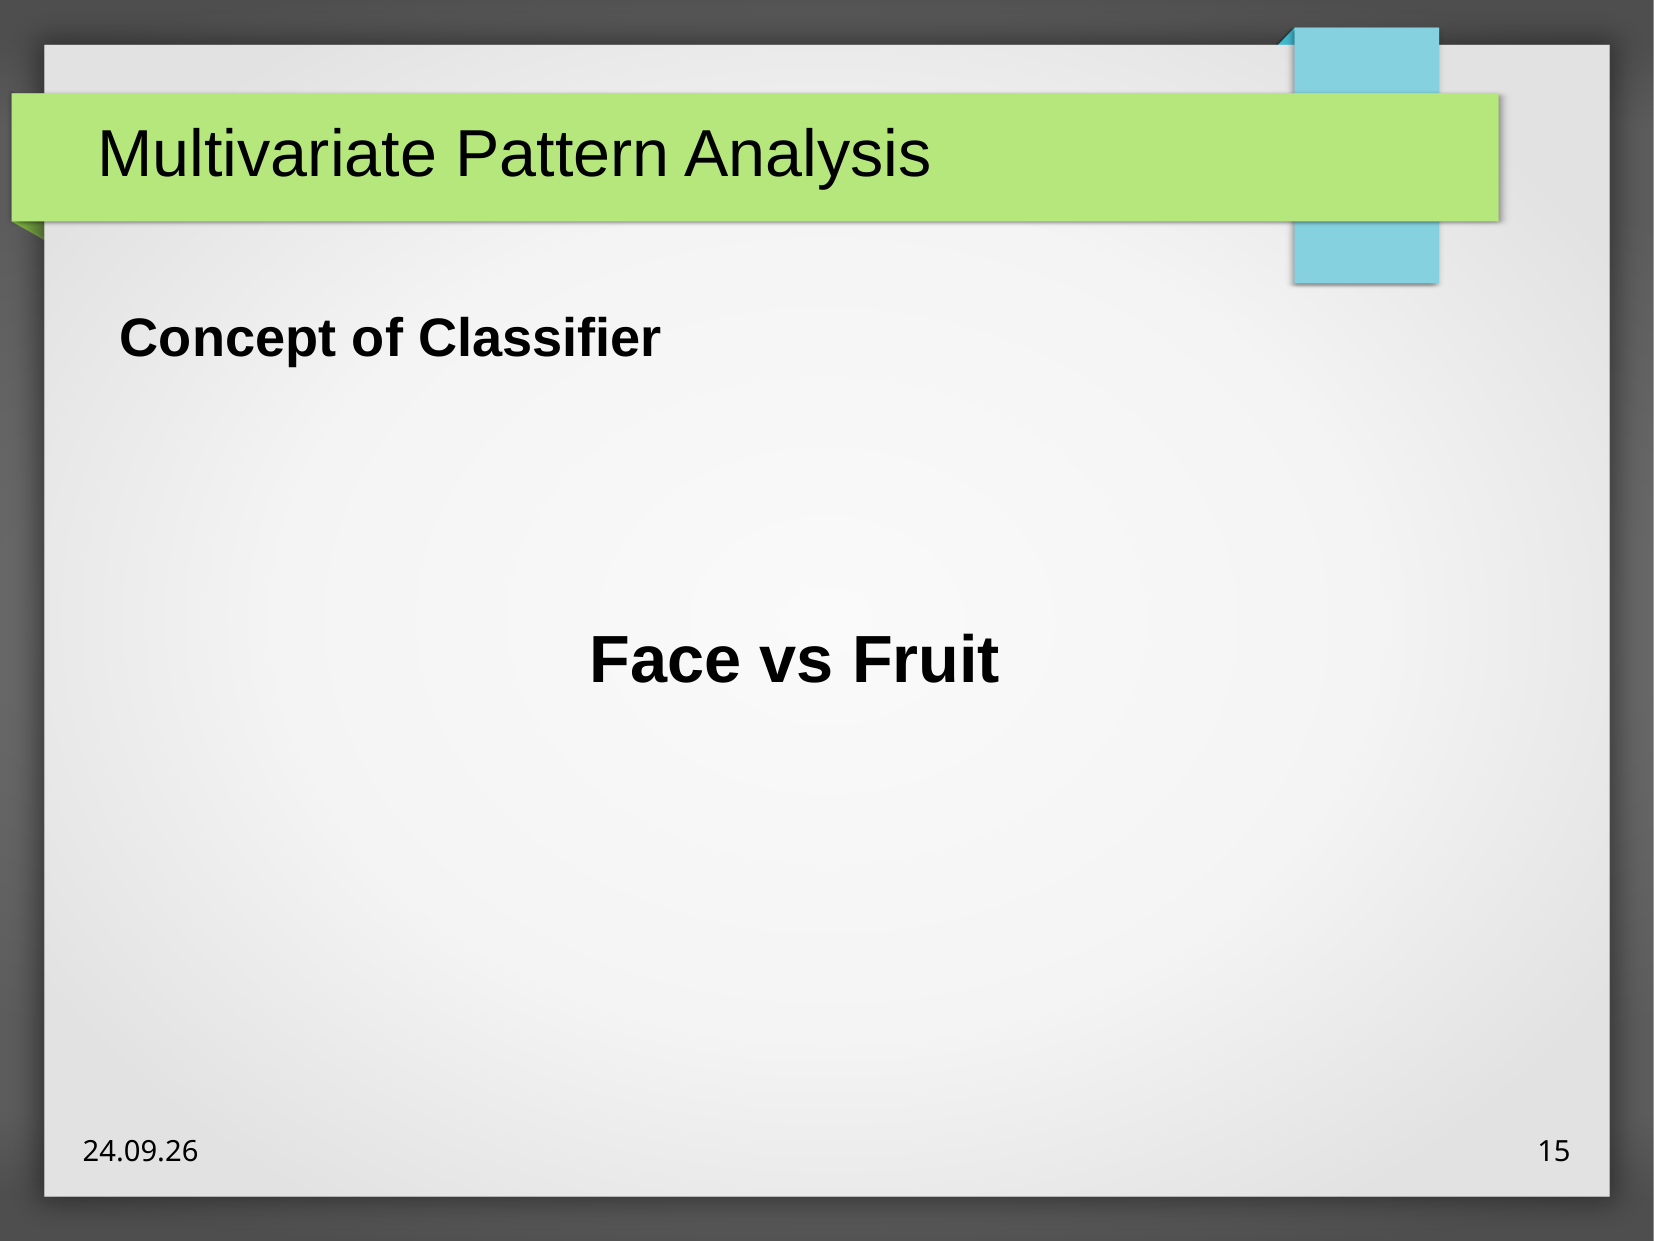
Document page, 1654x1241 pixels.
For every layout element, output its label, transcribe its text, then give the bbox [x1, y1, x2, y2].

picture [0, 0, 1654, 1241]
text_box Face vs Fruit [195, 615, 1396, 705]
text_box Concept of Classifier [105, 300, 961, 376]
text_box Multivariate Pattern Analysis [82, 94, 1264, 213]
